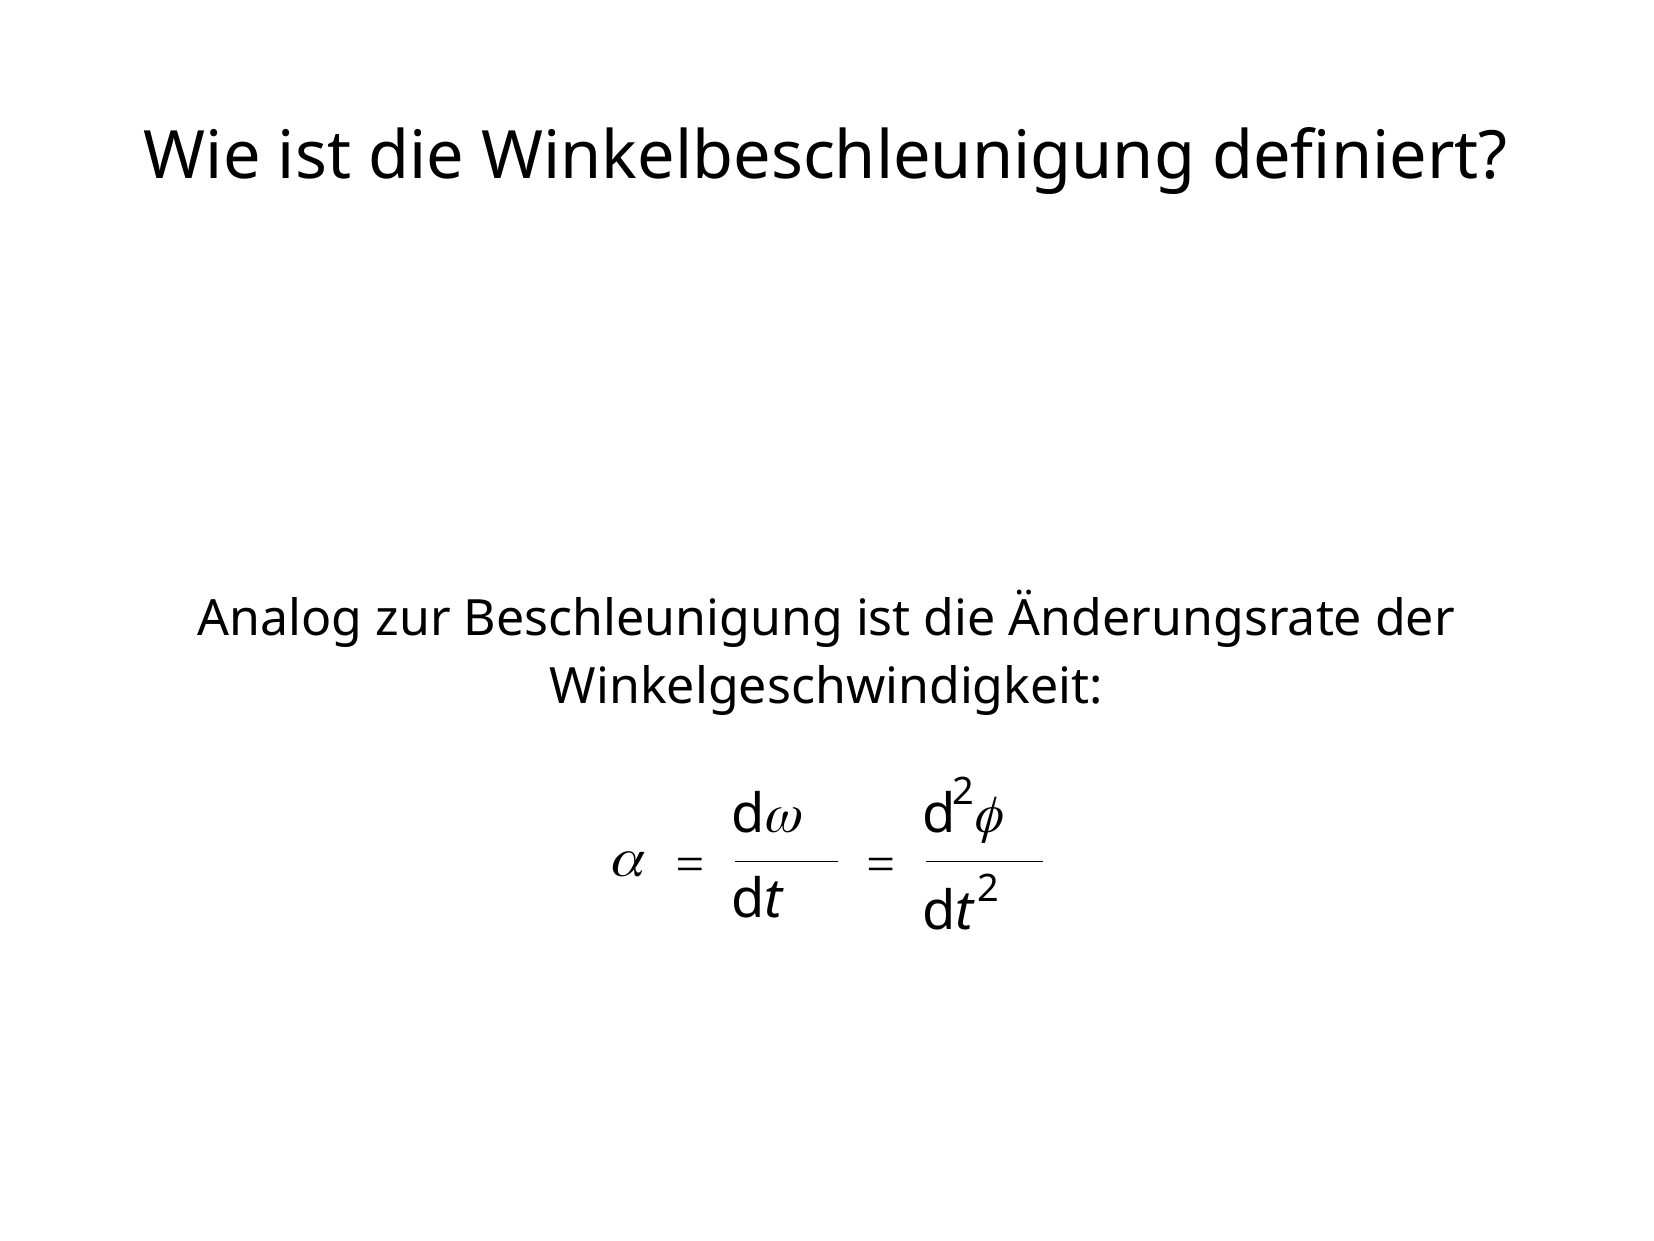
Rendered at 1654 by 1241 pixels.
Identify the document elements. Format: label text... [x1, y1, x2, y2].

title Wie ist die Winkelbeschleunigung definiert? [82, 49, 1571, 257]
chart [602, 768, 1052, 944]
subtitle Analog zur Beschleunigung ist die Änderungsrate der Winkelgeschwindigkeit: [82, 290, 1571, 1010]
